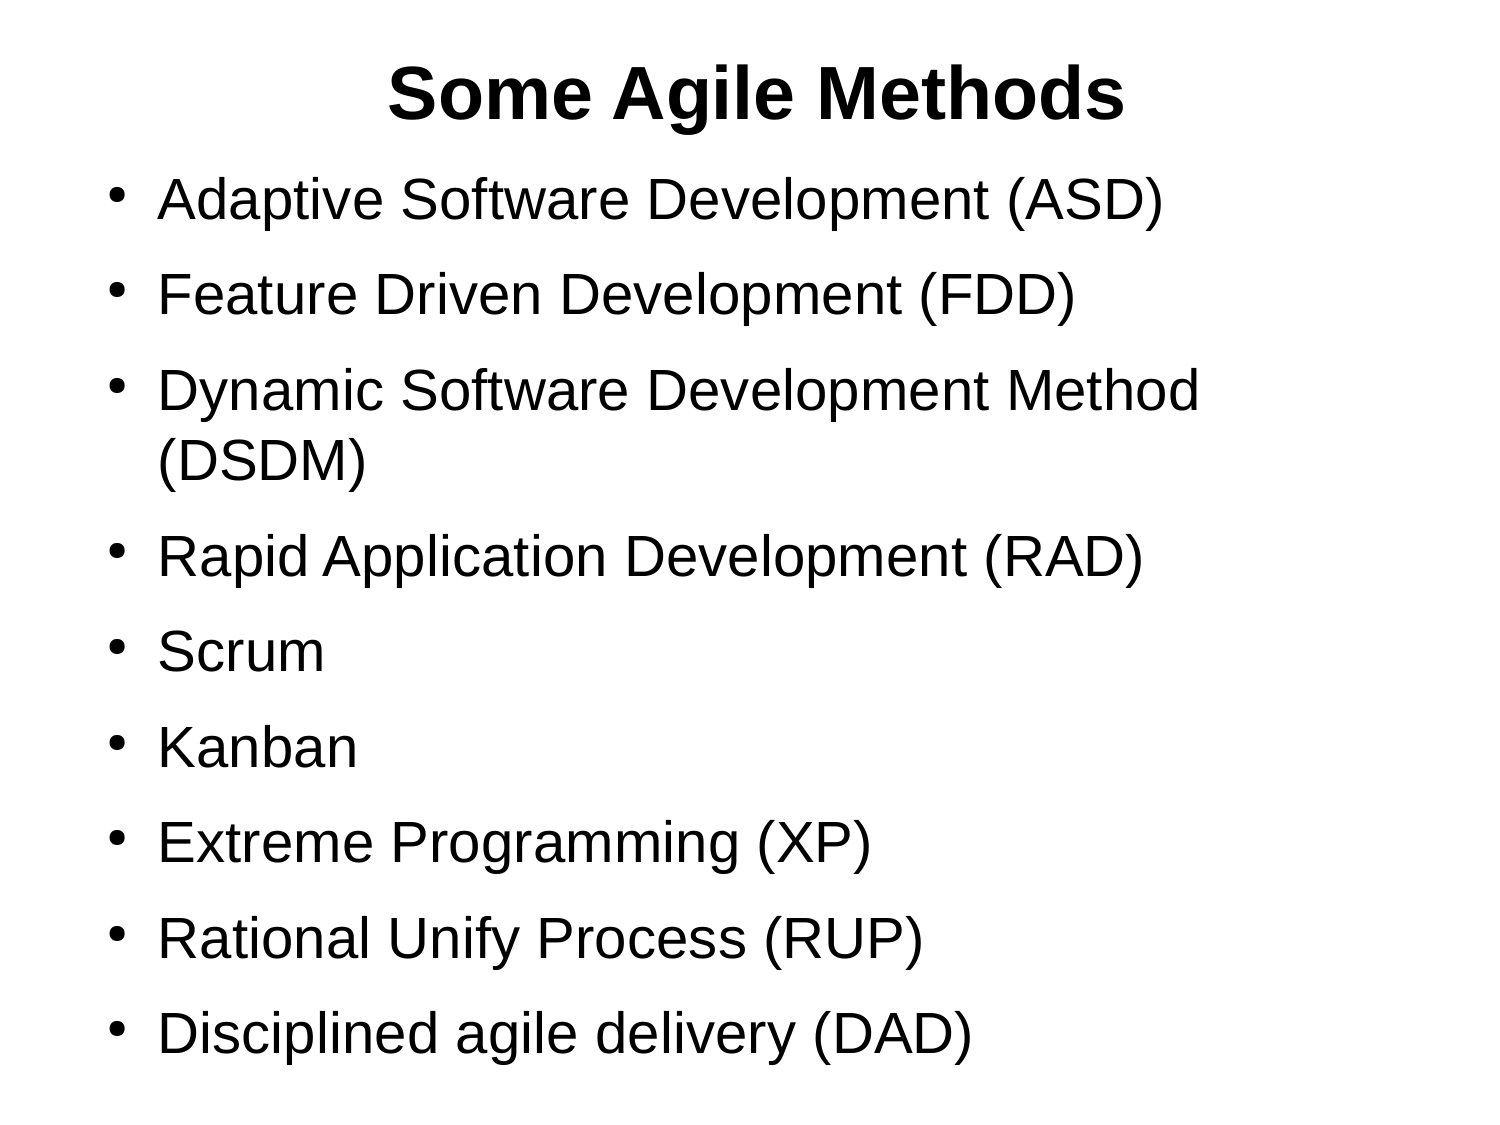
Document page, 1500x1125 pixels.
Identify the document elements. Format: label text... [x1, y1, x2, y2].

list Adaptive Software Development (ASD) Feature Driven Development (FDD) Dynamic Software Development Method (DSDM) Rapid Application Development (RAD) Scrum Kanban Extreme Programming (XP) Rational Unify Process (RUP) Disciplined agile delivery (DAD) [75, 153, 1395, 1075]
title Some Agile Methods [82, 23, 1433, 156]
